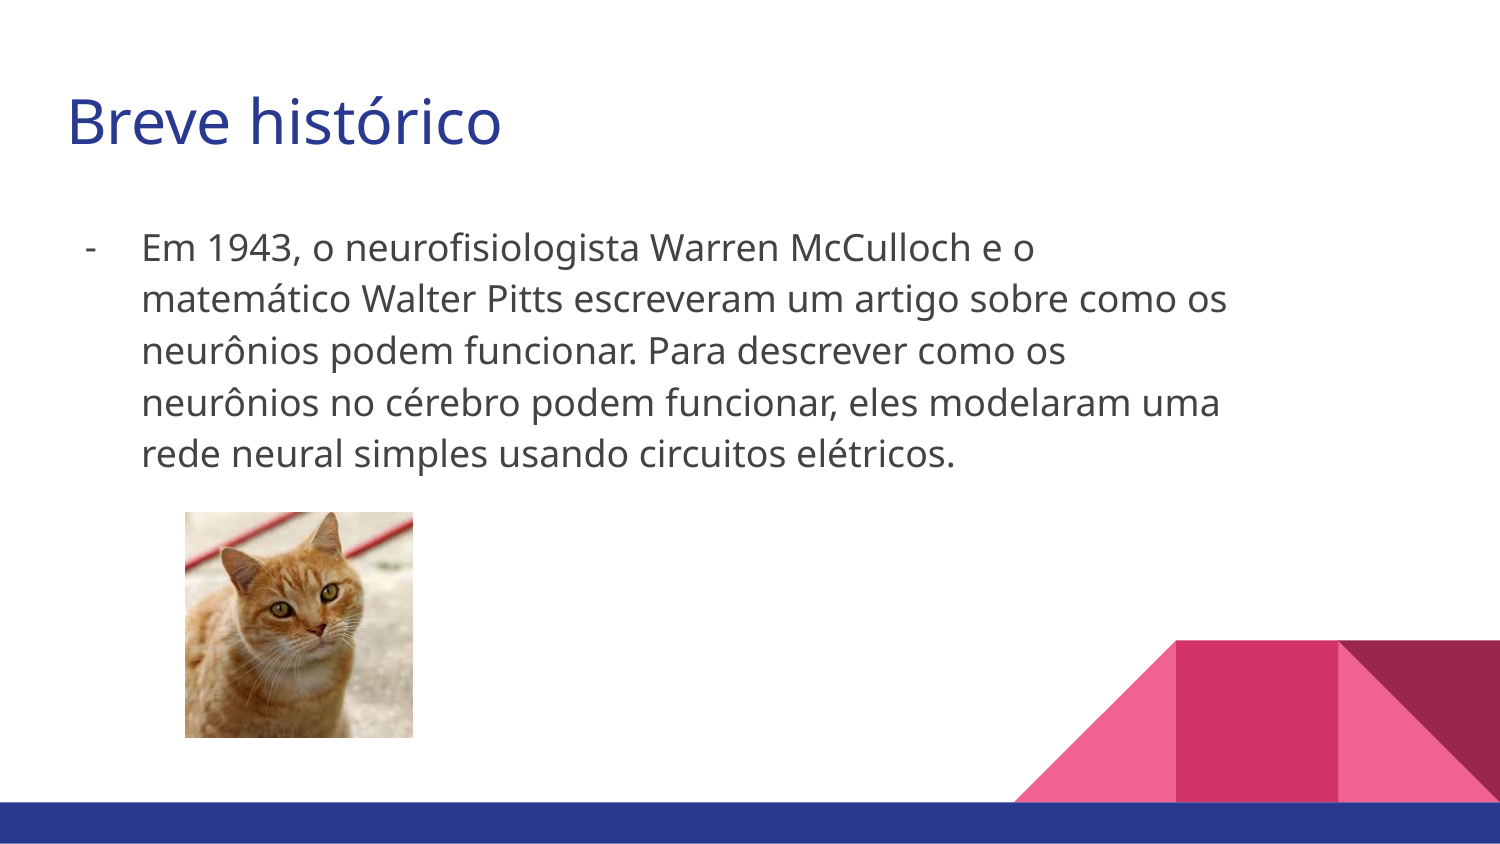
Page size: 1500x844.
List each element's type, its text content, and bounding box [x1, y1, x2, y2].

list Em 1943, o neurofisiologista Warren McCulloch e o matemático Walter Pitts escreveram um artigo sobre como os neurônios podem funcionar. Para descrever como os neurônios no cérebro podem funcionar, eles modelaram uma rede neural simples usando circuitos elétricos. [51, 201, 1246, 750]
title Breve histórico [51, 67, 1449, 167]
picture [185, 512, 413, 738]
